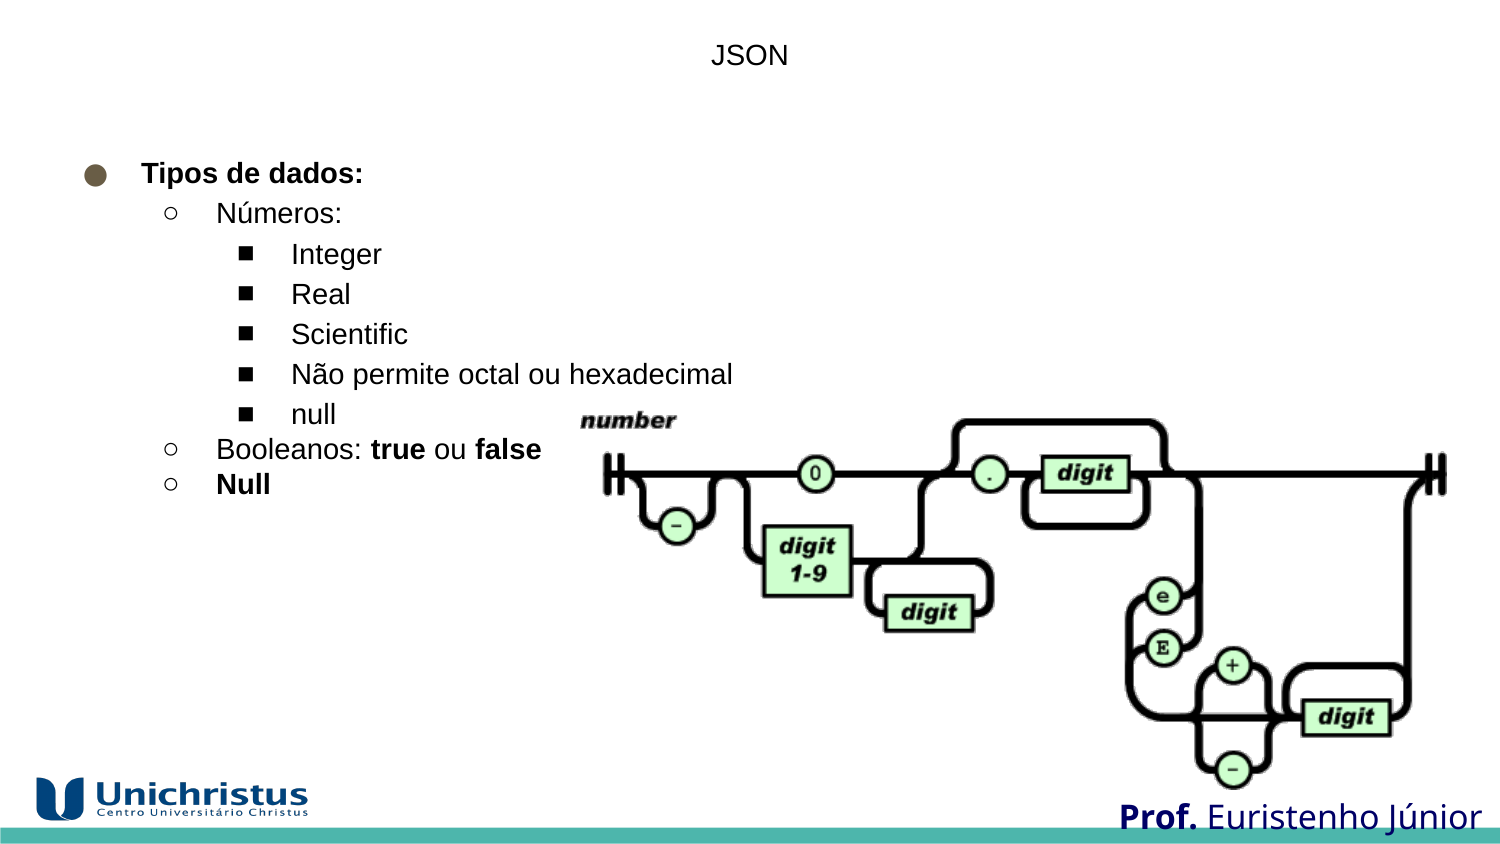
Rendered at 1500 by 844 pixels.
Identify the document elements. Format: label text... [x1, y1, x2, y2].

picture [32, 775, 312, 822]
title JSON [51, 20, 1449, 137]
picture [580, 404, 1447, 790]
list Tipos de dados: Números: Integer Real Scientific Não permite octal ou hexadecimal null Booleanos: true ou false Null [51, 134, 1441, 732]
